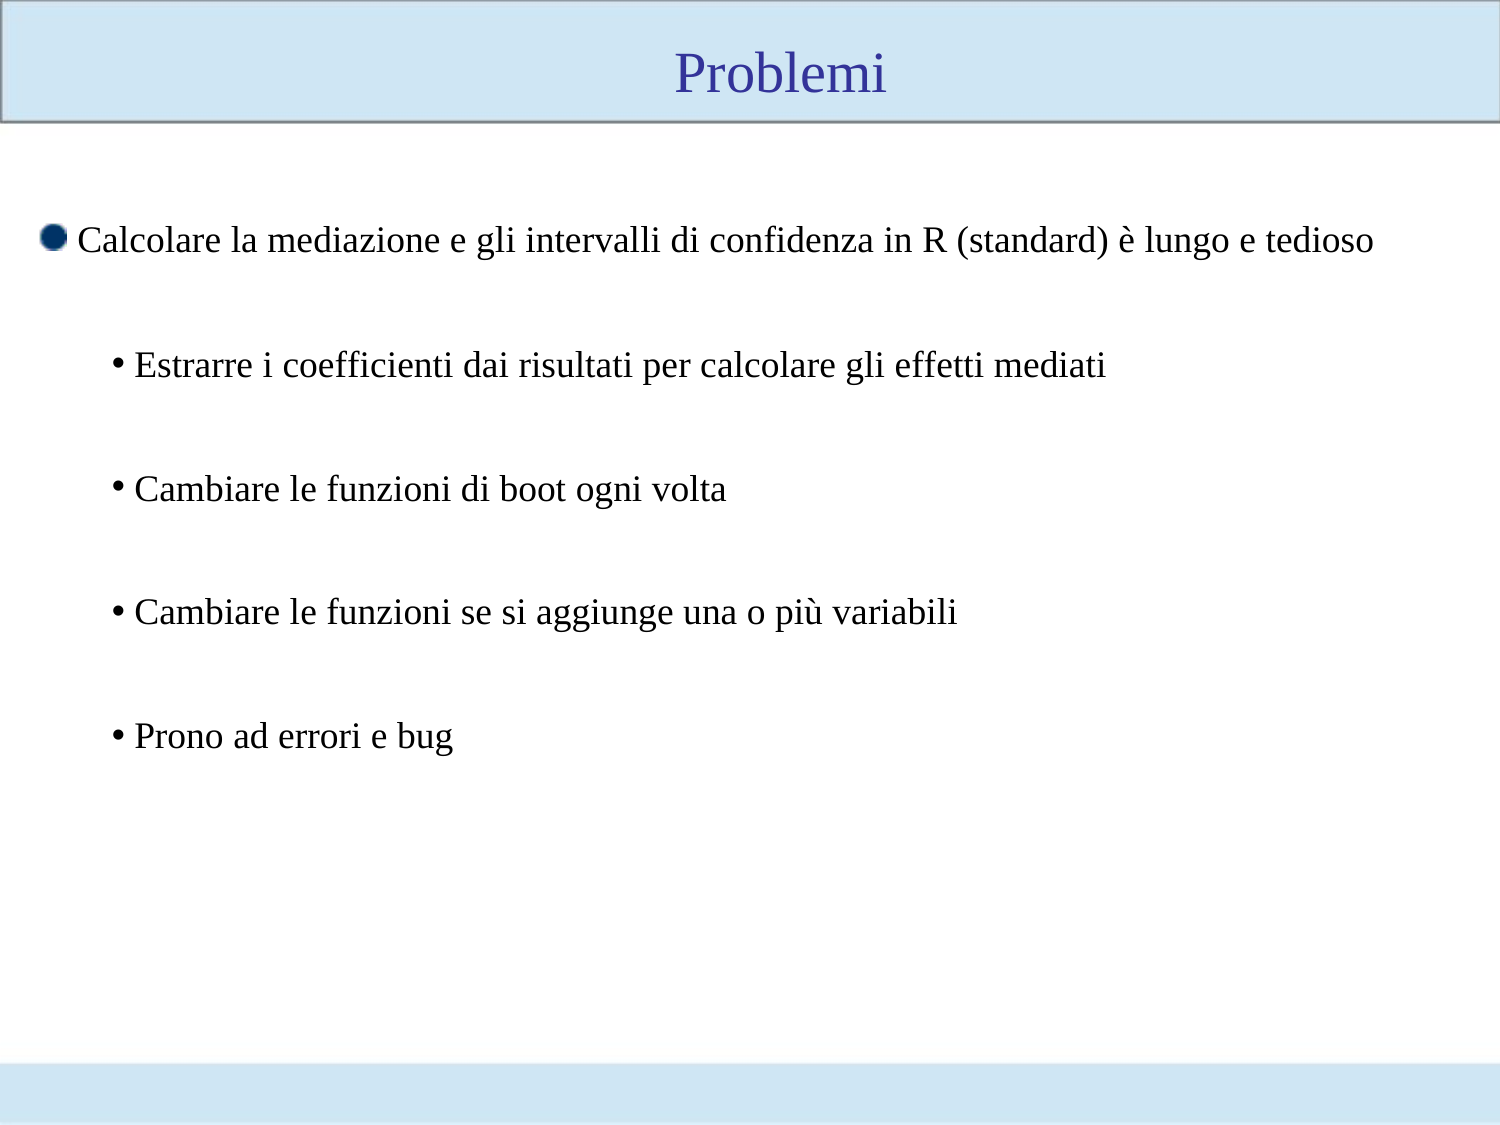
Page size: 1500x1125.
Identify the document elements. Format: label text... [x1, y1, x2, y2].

picture [0, 0, 1500, 1125]
text_box Calcolare la mediazione e gli intervalli di confidenza in R (standard) è lungo e tedioso Estrarre i coefficienti dai risultati per calcolare gli effetti mediati Cambiare le funzioni di boot ogni volta Cambiare le funzioni se si aggiunge una o più variabili Prono ad errori e bug [22, 172, 1448, 765]
title Problemi [249, 21, 1313, 117]
